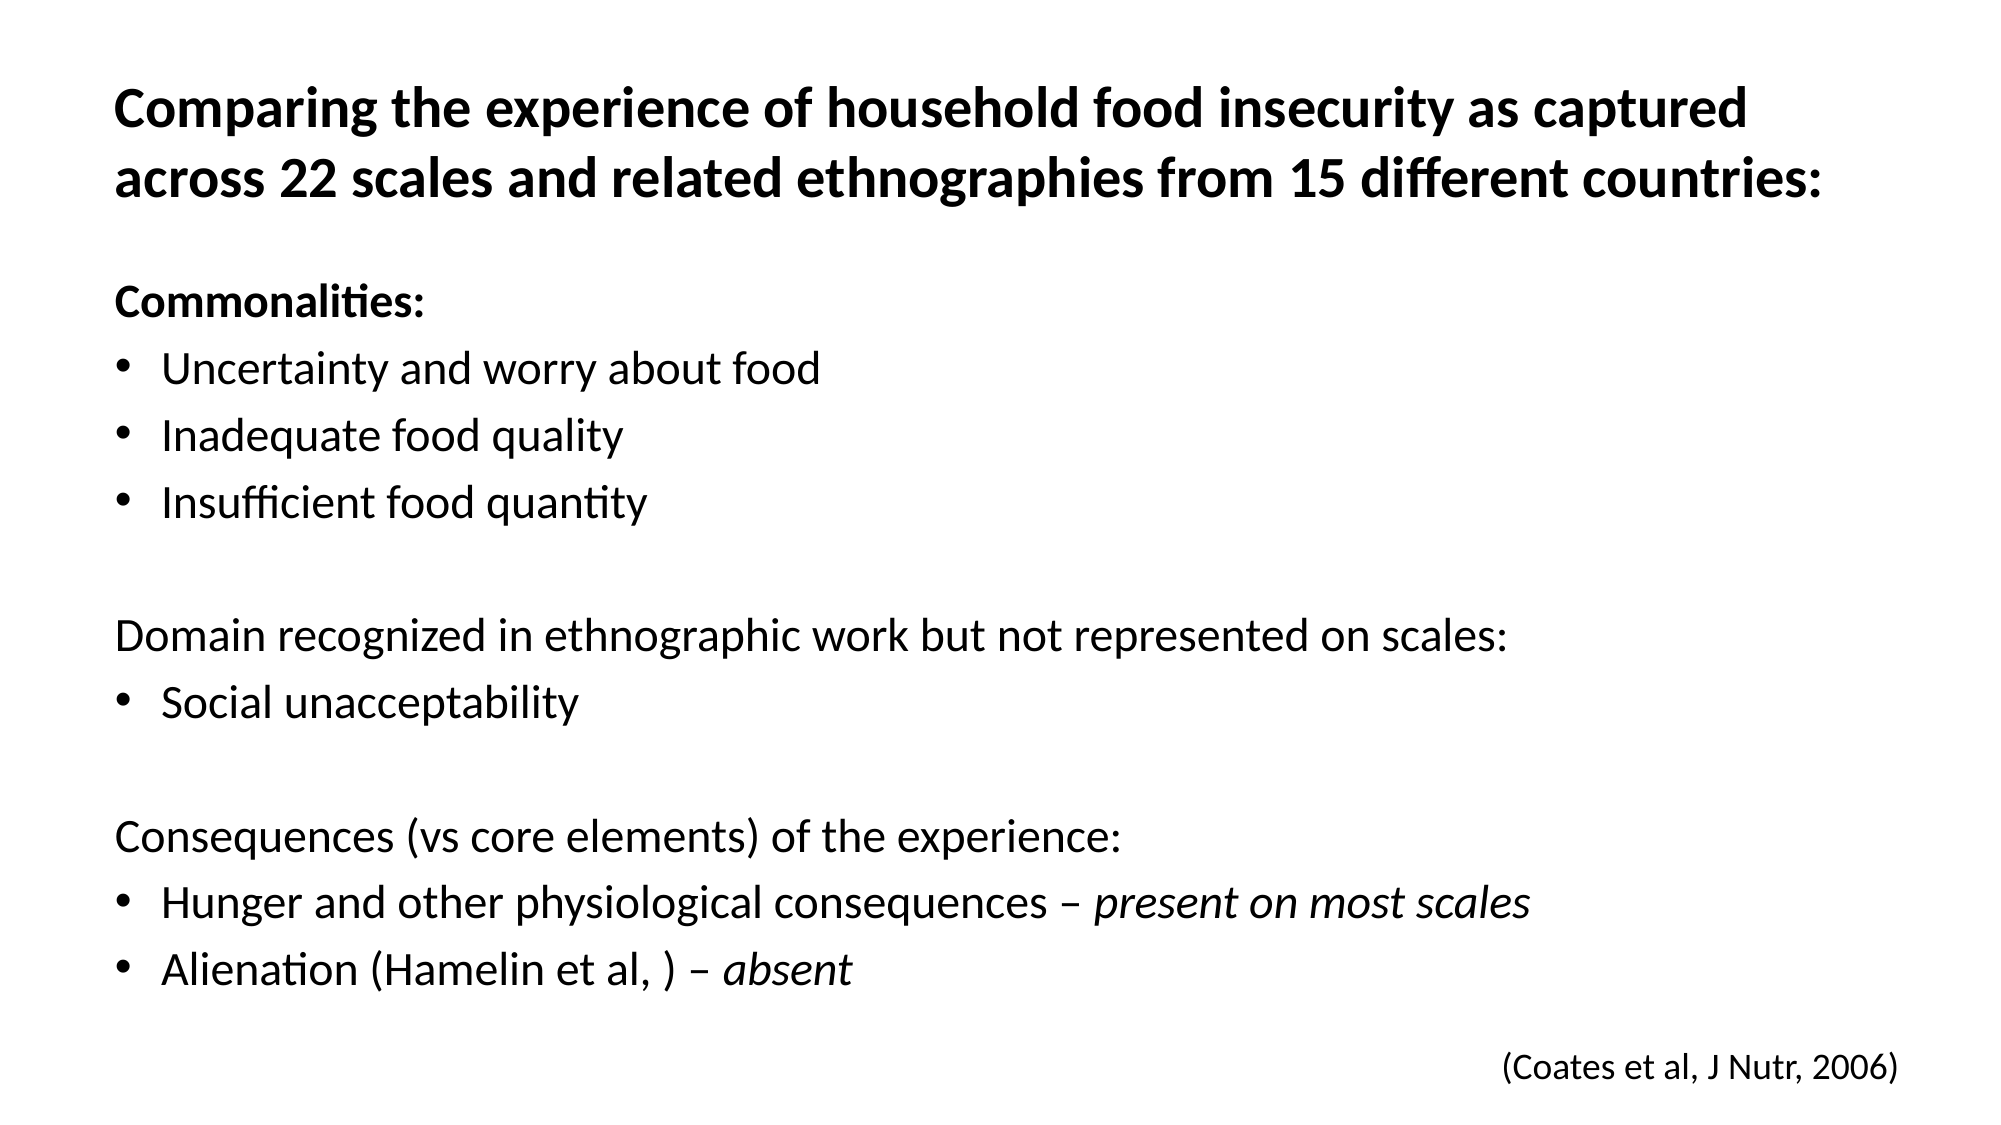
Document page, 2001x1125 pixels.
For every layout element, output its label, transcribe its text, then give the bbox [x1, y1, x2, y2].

text_box (Coates et al, J Nutr, 2006) [1486, 1034, 1922, 1095]
title Comparing the experience of household food insecurity as captured across 22 scales and related ethnographies from 15 different countries: [99, 45, 1900, 233]
list Commonalities: Uncertainty and worry about food Inadequate food quality Insufficient food quantity Domain recognized in ethnographic work but not represented on scales: Social unacceptability Consequences (vs core elements) of the experience: Hunger and other physiological consequences – present on most scales Alienation (Hamelin et al, ) – absent [99, 262, 1900, 1005]
